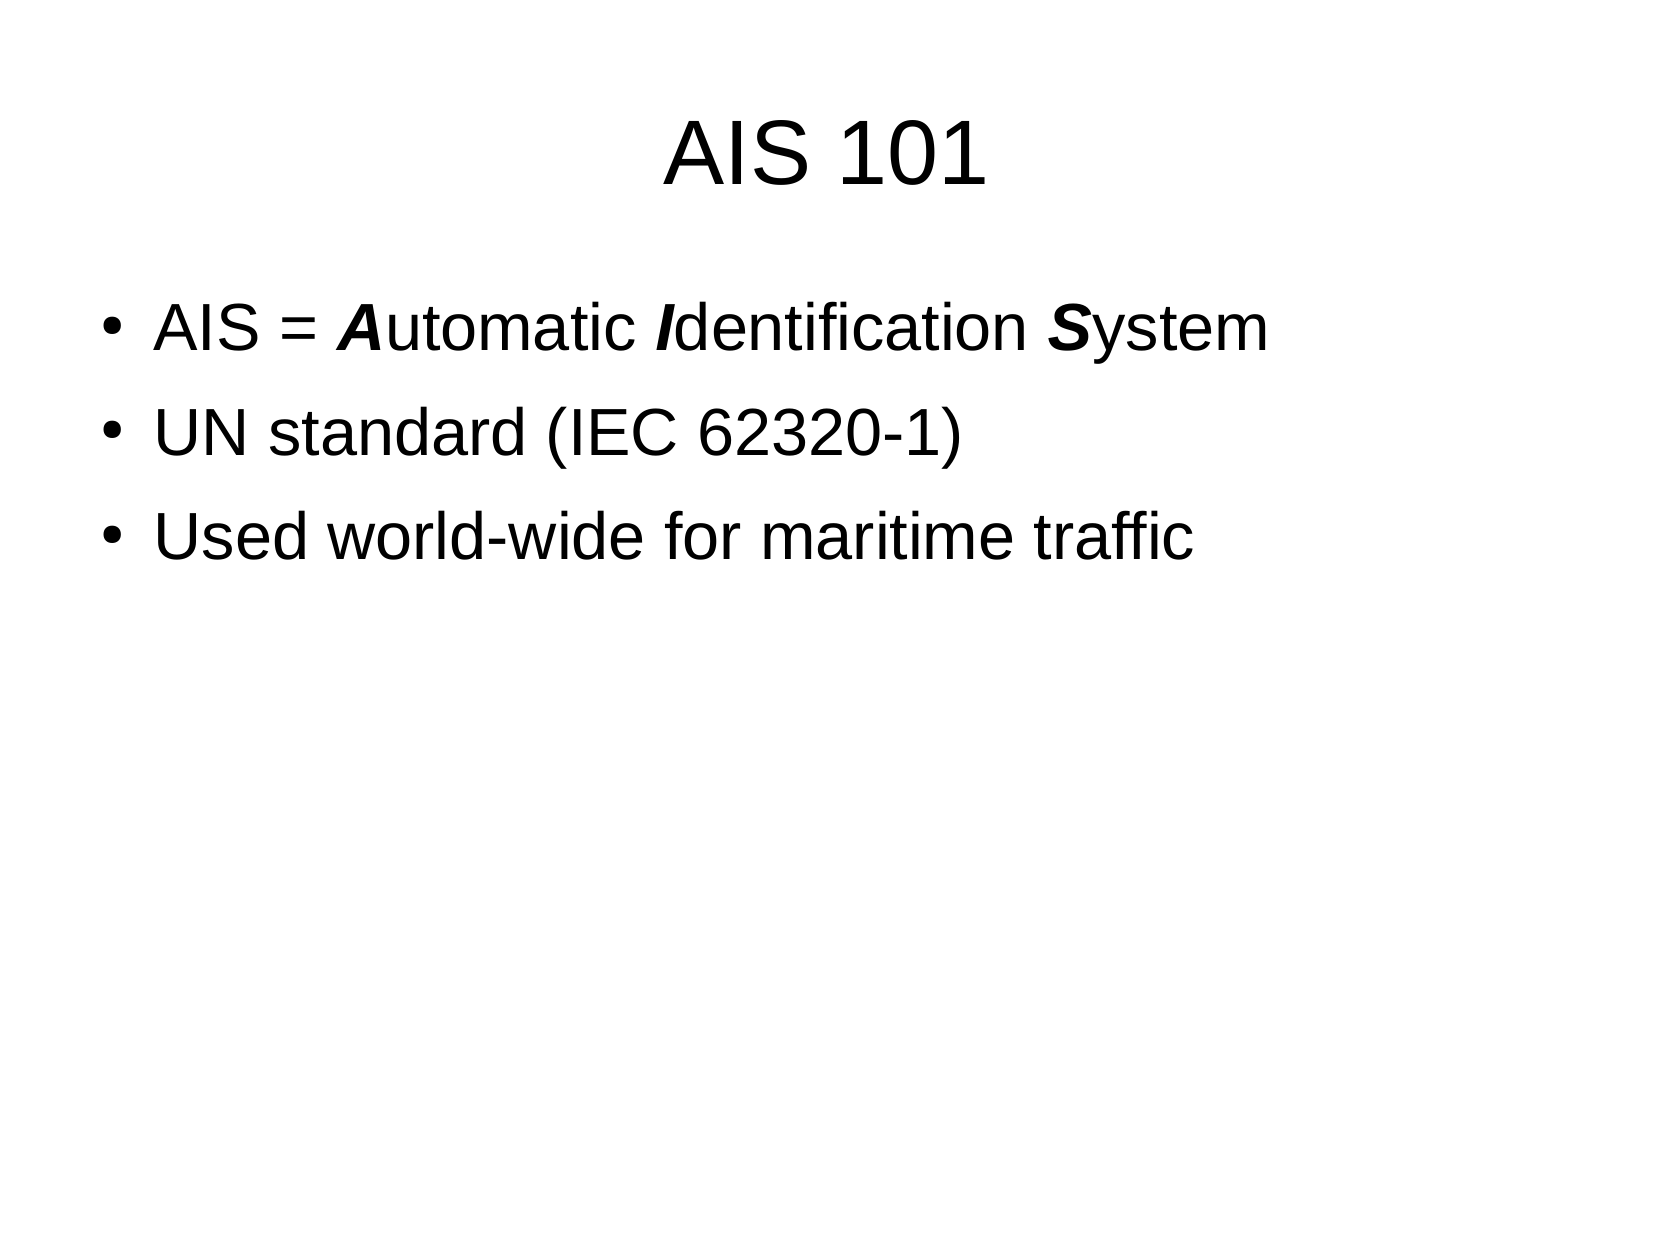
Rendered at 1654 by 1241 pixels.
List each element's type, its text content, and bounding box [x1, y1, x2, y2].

list AIS = Automatic Identification System UN standard (IEC 62320-1) Used world-wide for maritime traffic [82, 290, 1571, 1010]
title AIS 101 [82, 49, 1571, 257]
